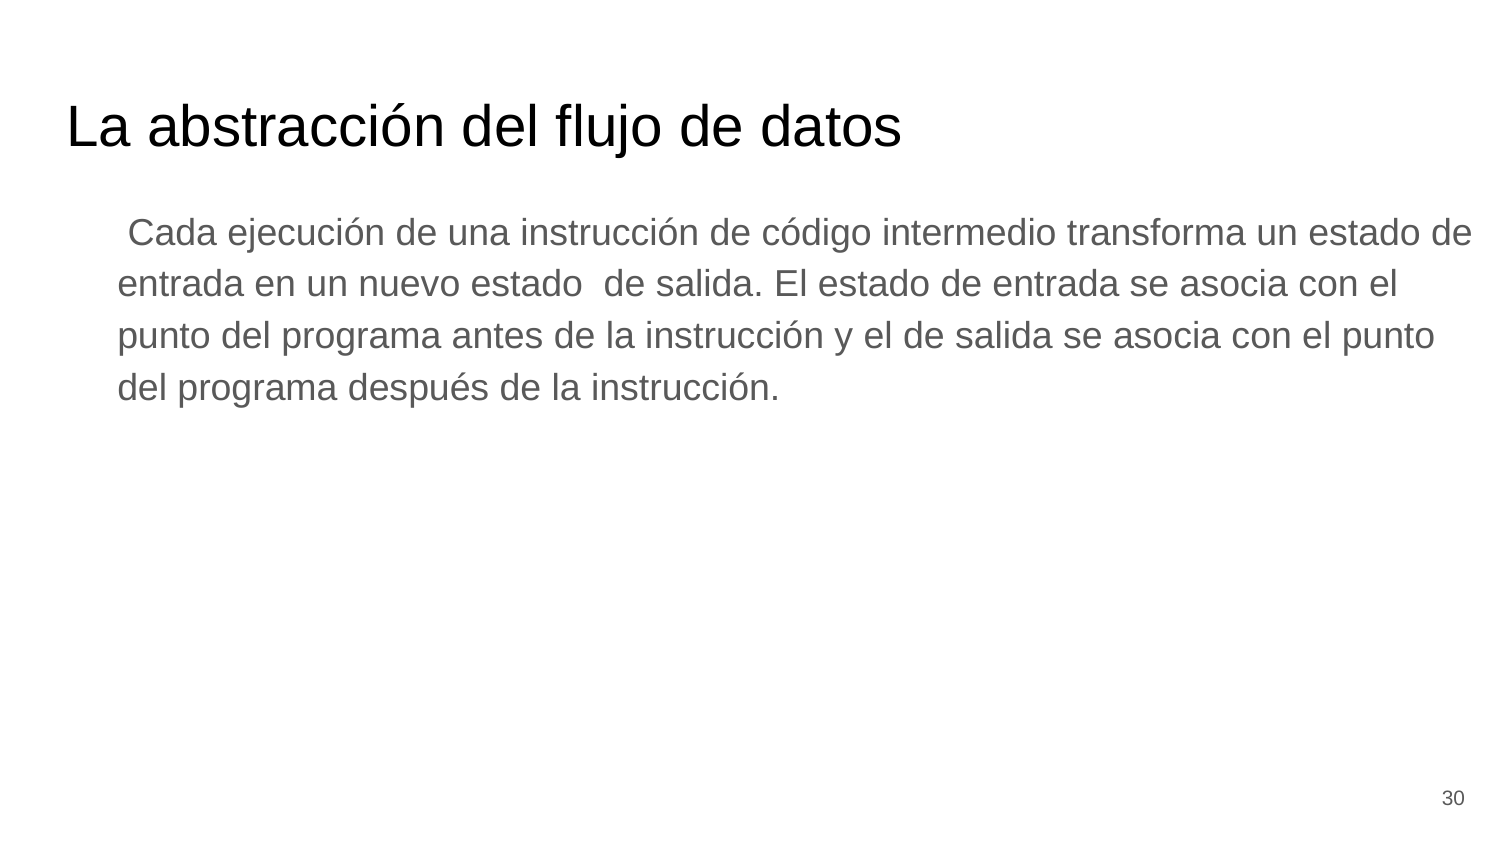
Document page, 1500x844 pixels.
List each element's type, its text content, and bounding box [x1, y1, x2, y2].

list Cada ejecución de una instrucción de código intermedio transforma un estado de entrada en un nuevo estado de salida. El estado de entrada se asocia con el punto del programa antes de la instrucción y el de salida se asocia con el punto del programa después de la instrucción. [102, 185, 1500, 747]
slide_number <number> [1389, 764, 1480, 830]
title La abstracción del flujo de datos [51, 72, 1449, 167]
